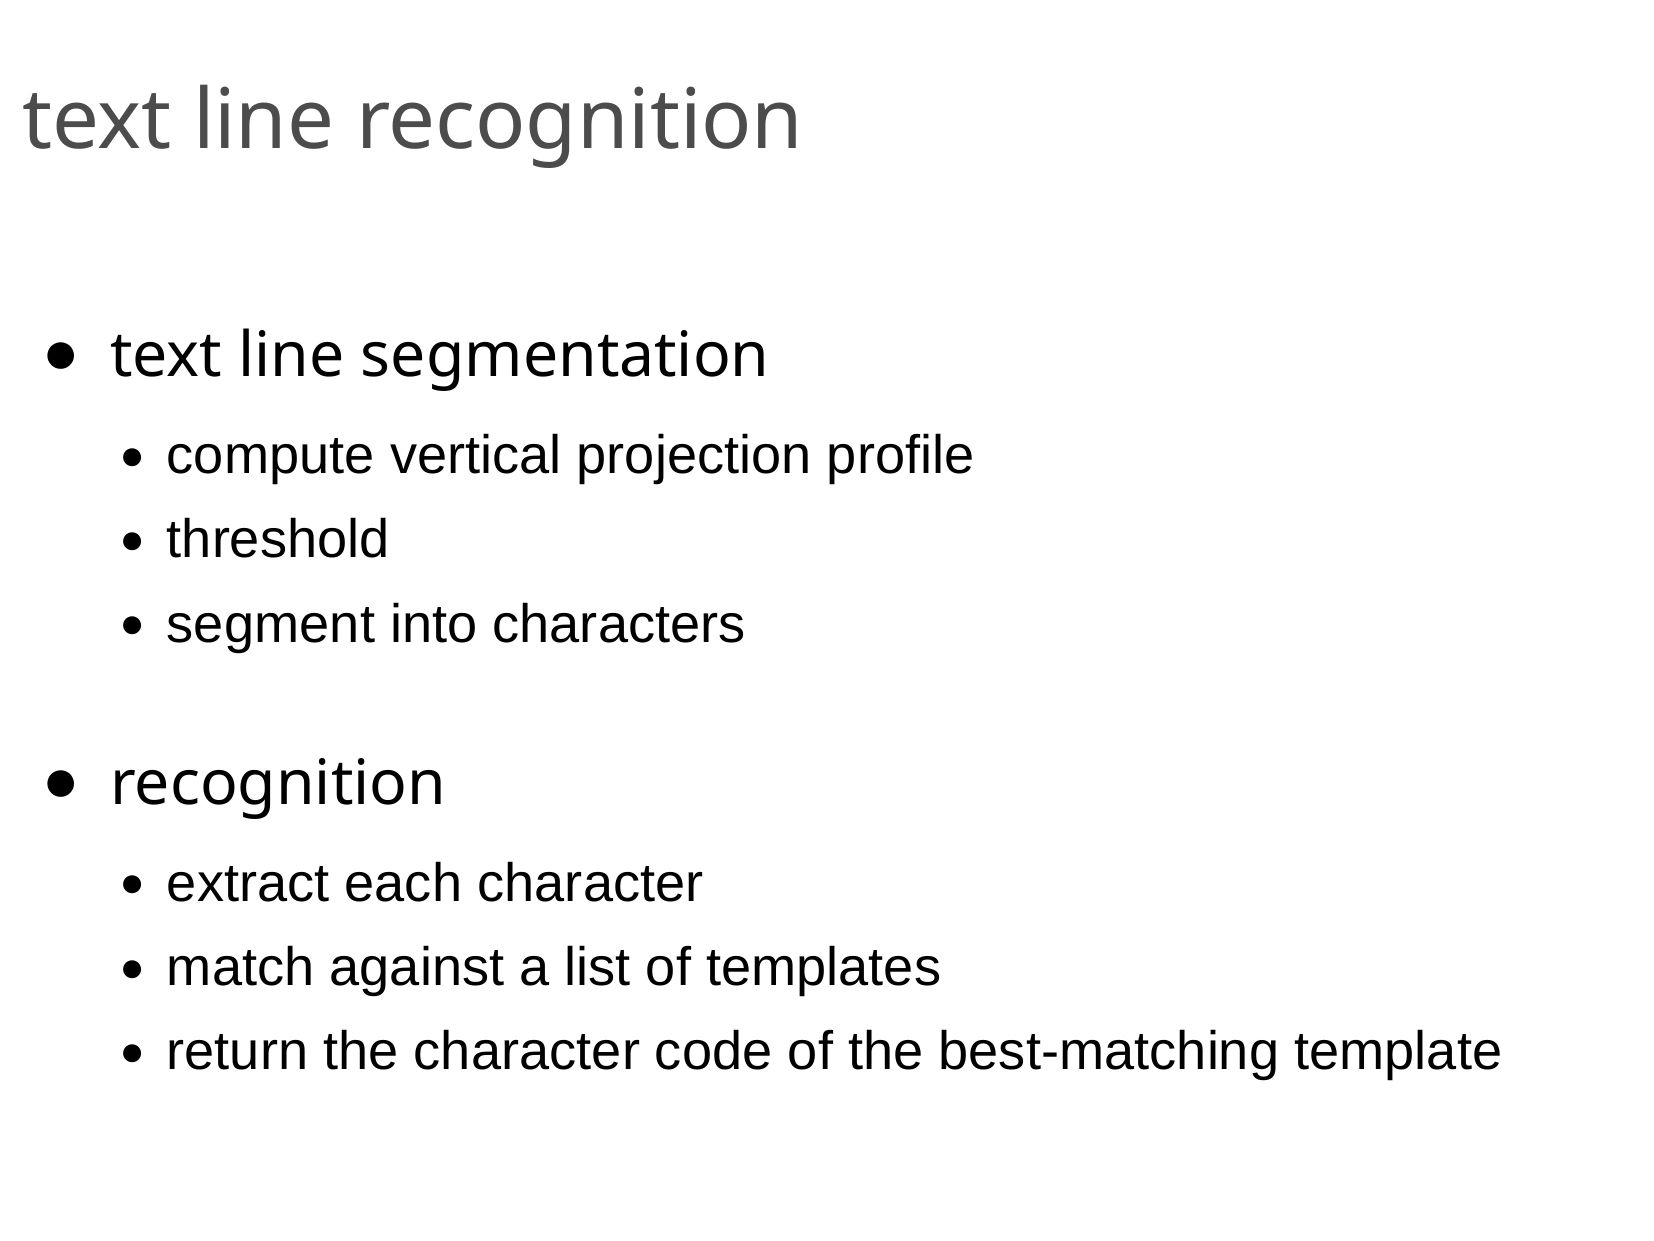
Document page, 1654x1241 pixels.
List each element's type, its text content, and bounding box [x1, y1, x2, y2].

list text line segmentation compute vertical projection profile threshold segment into characters recognition extract each character match against a list of templates return the character code of the best-matching template [25, 233, 1654, 1158]
title text line recognition [22, 19, 1654, 213]
